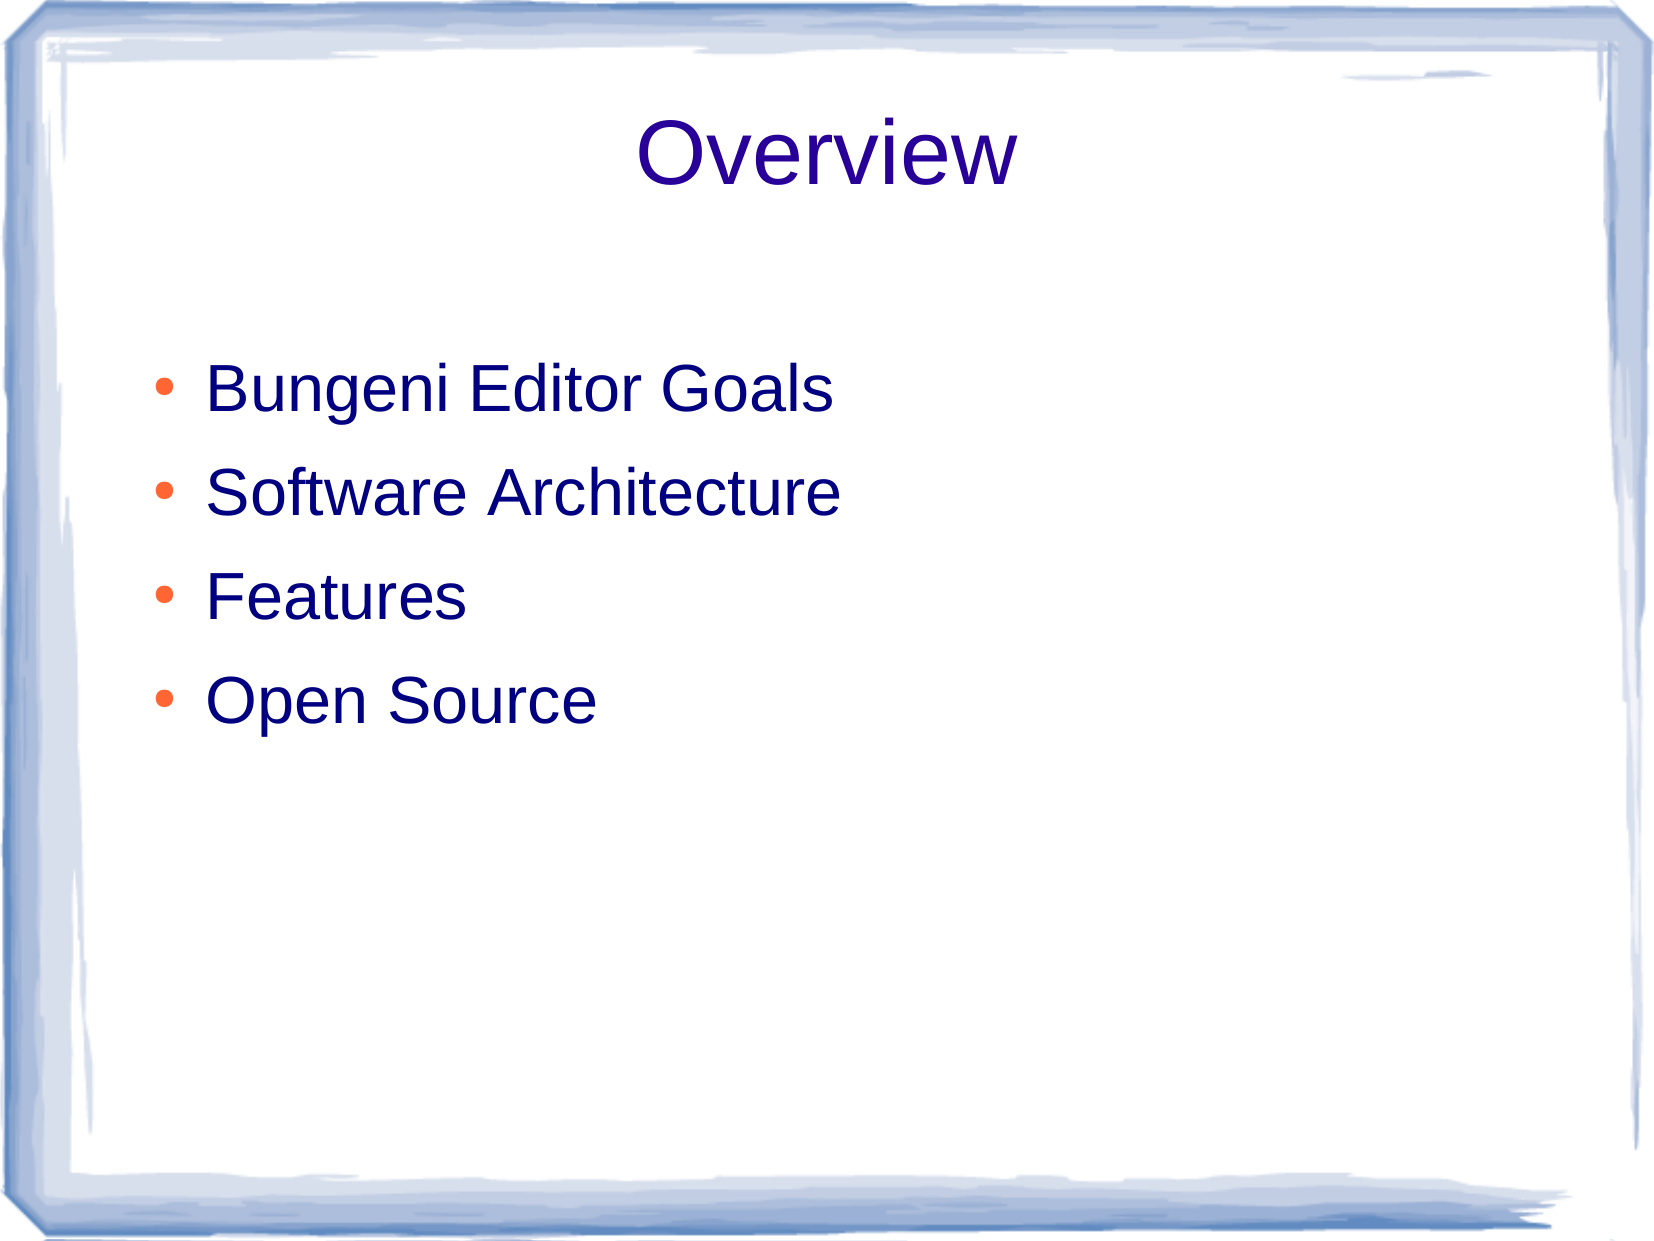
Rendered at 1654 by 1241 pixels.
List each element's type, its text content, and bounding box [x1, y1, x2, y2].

title Overview [82, 49, 1571, 257]
picture [0, 0, 1654, 1241]
list Bungeni Editor Goals Software Architecture Features Open Source [134, 350, 1516, 1133]
